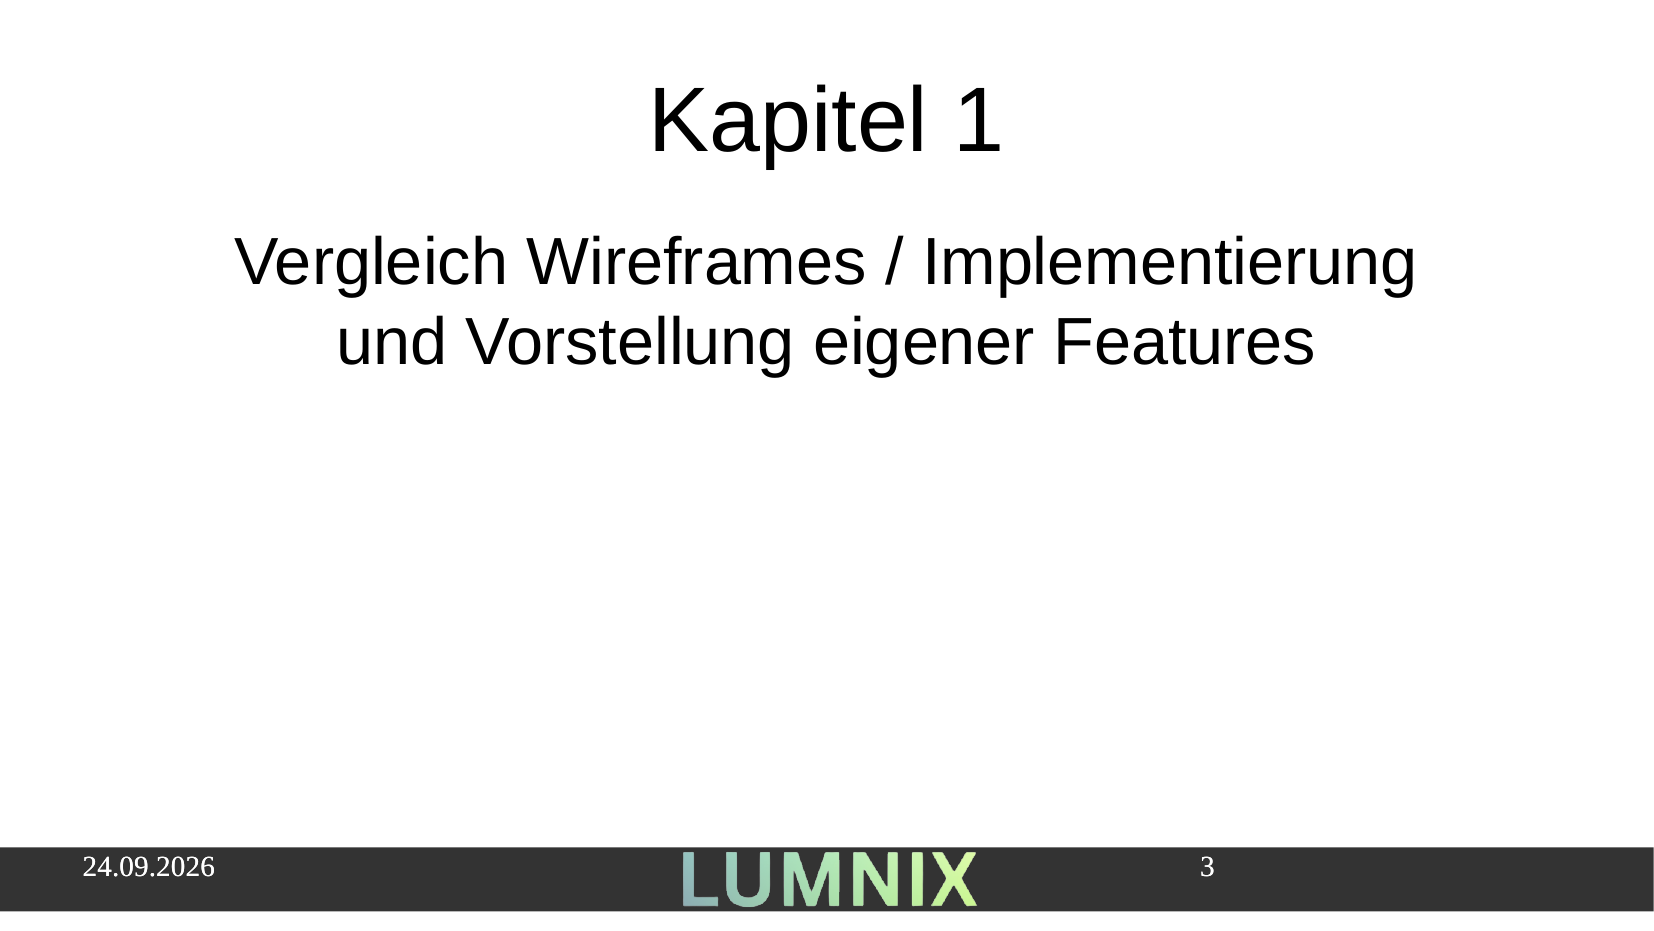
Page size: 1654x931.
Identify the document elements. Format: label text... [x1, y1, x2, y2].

list Vergleich Wireframes / Implementierung und Vorstellung eigener Features [82, 217, 1571, 758]
text_box [1200, 847, 1586, 912]
title Kapitel 1 [82, 37, 1571, 193]
text_box 23.05.2023 [82, 847, 468, 912]
